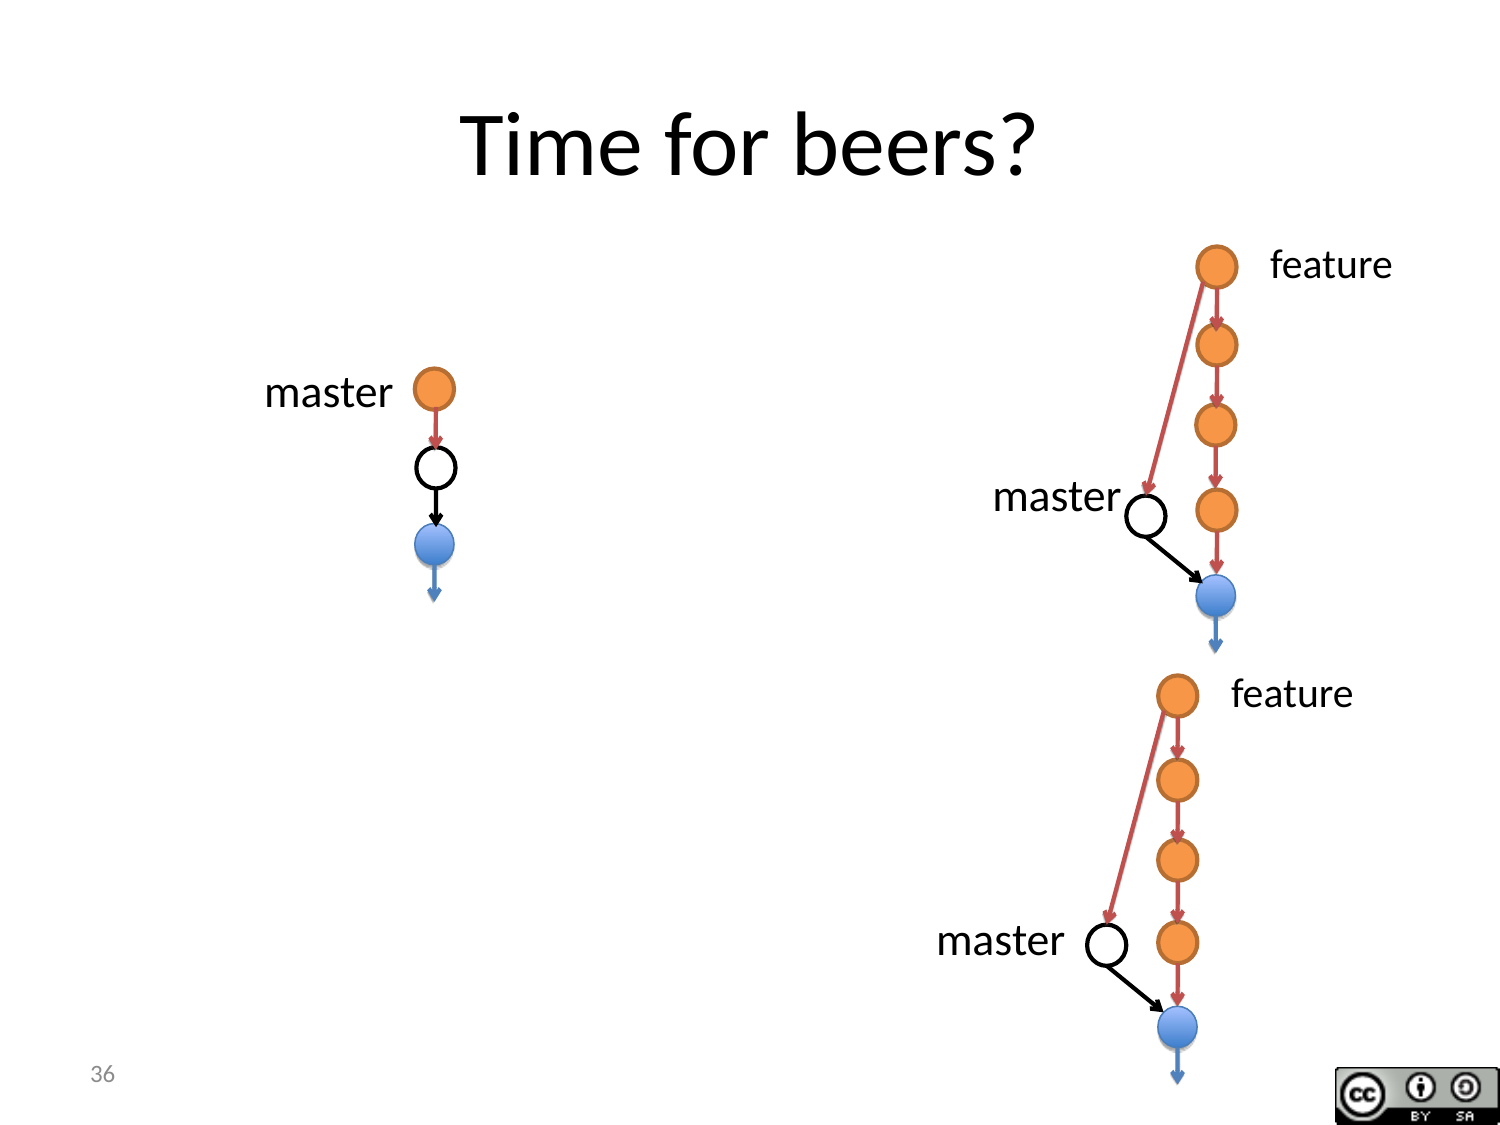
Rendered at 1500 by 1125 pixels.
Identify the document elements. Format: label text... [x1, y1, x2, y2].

text_box [1158, 675, 1198, 717]
text_box feature [1196, 658, 1389, 724]
text_box [1197, 246, 1237, 288]
text_box master [960, 457, 1153, 528]
text_box [1197, 489, 1237, 531]
text_box [1158, 840, 1198, 881]
text_box [414, 368, 455, 410]
title Time for beers? [75, 45, 1425, 233]
picture [1335, 1067, 1500, 1125]
text_box [414, 447, 456, 565]
text_box feature [1235, 229, 1428, 295]
text_box master [232, 354, 425, 425]
text_box [1087, 924, 1198, 1048]
text_box [1158, 759, 1198, 801]
text_box [1197, 324, 1237, 366]
text_box [1196, 404, 1236, 446]
text_box [1126, 495, 1236, 616]
text_box [1158, 922, 1198, 963]
text_box master [904, 902, 1097, 973]
slide_number <number> [75, 1042, 425, 1103]
